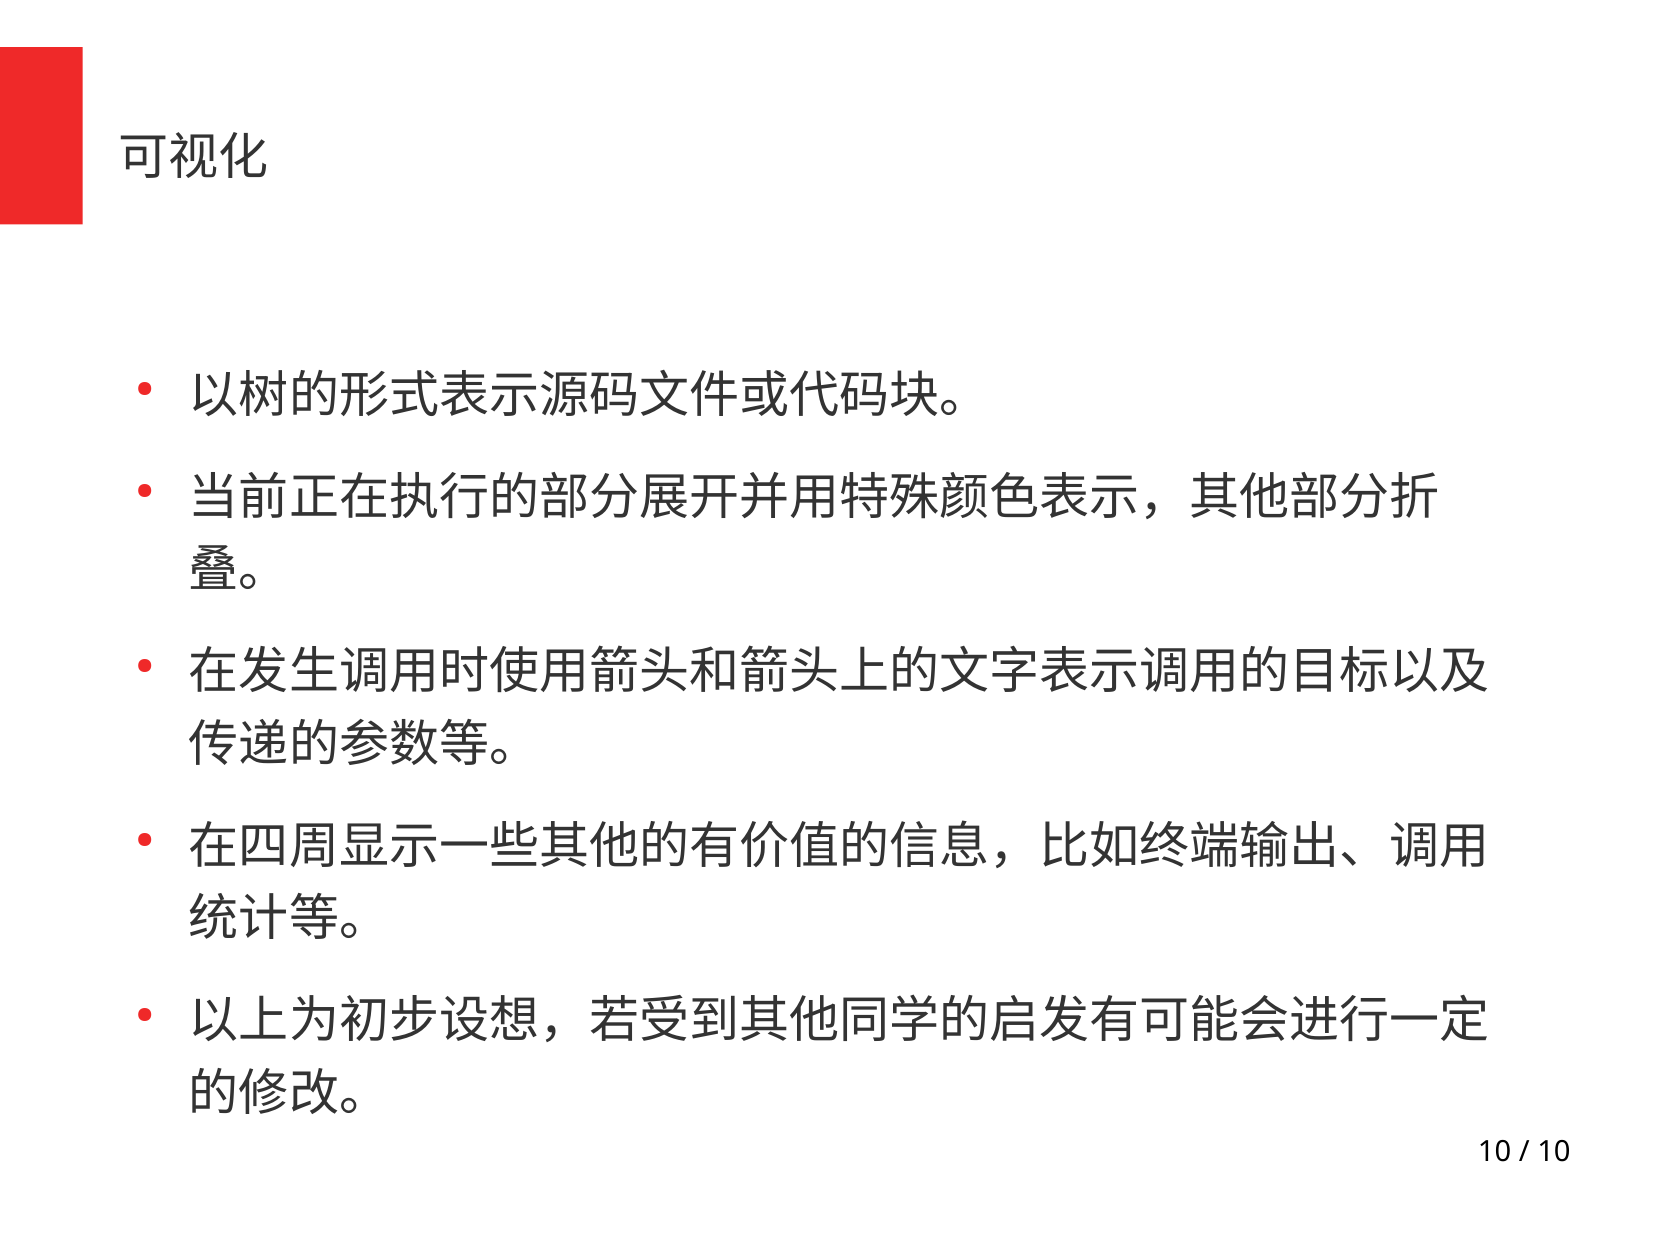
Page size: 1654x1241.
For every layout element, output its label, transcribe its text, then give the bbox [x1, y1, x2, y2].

list 以树的形式表示源码文件或代码块。 当前正在执行的部分展开并用特殊颜色表示，其他部分折叠。 在发生调用时使用箭头和箭头上的文字表示调用的目标以及传递的参数等。 在四周显示一些其他的有价值的信息，比如终端输出、调用统计等。 以上为初步设想，若受到其他同学的启发有可能会进行一定的修改。 [118, 354, 1536, 1074]
title 可视化 [118, 49, 1571, 257]
